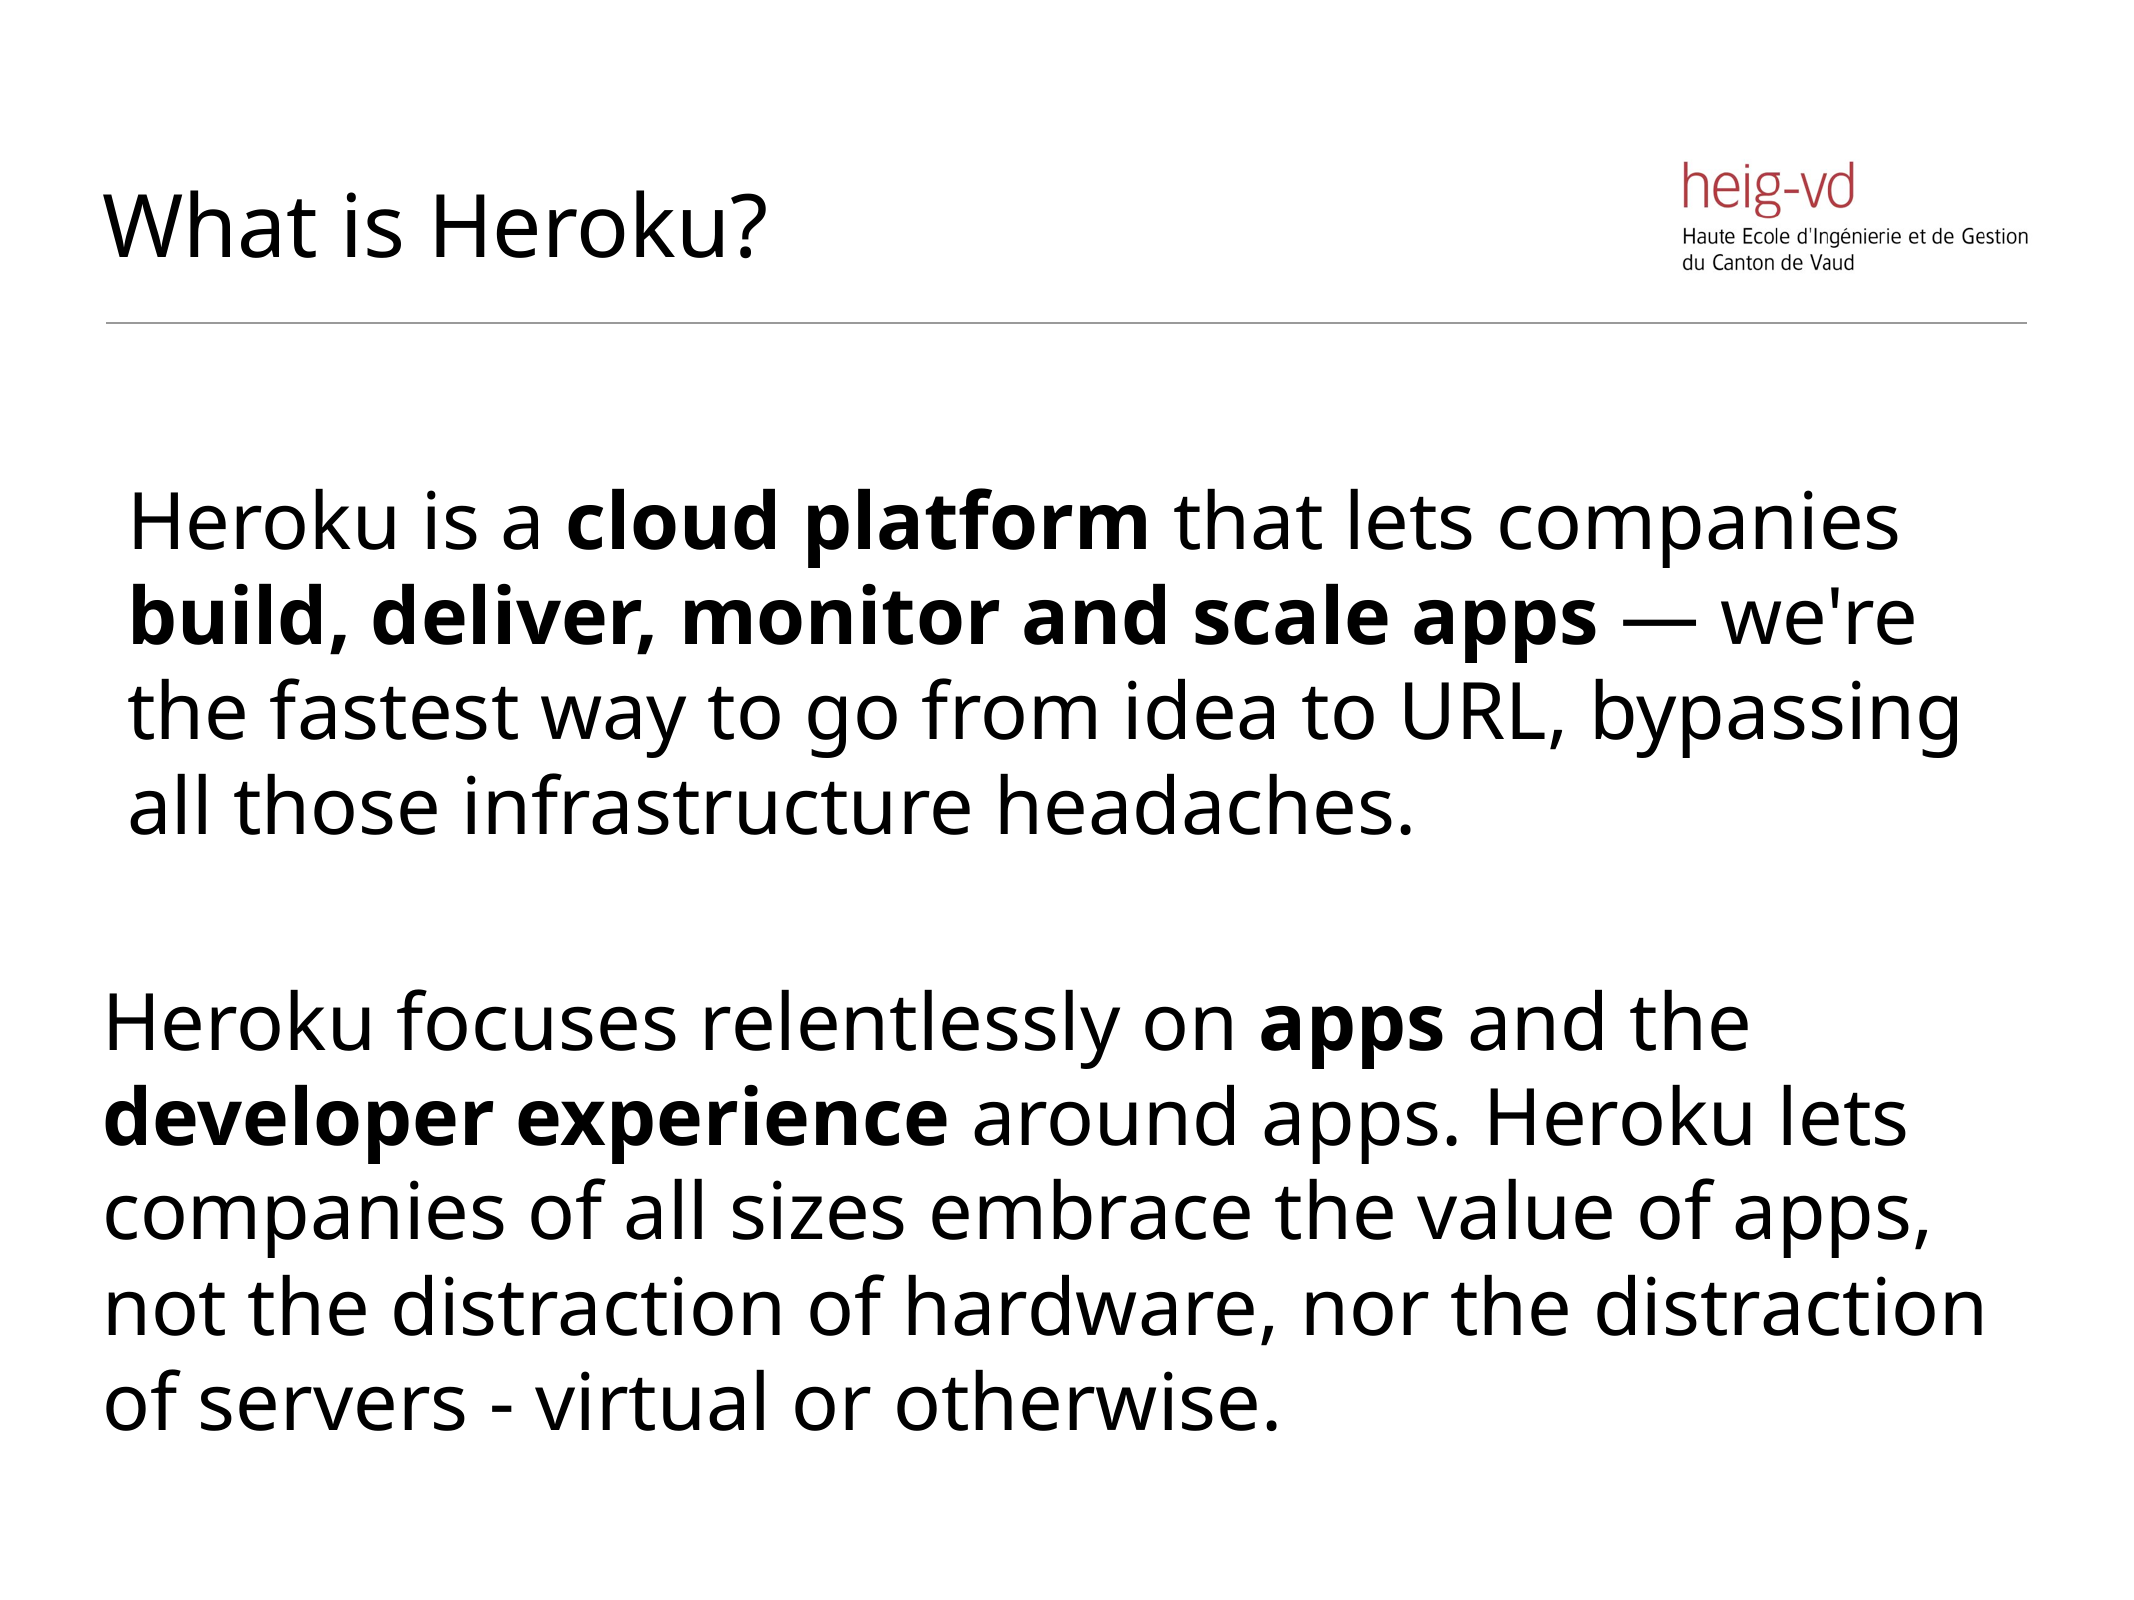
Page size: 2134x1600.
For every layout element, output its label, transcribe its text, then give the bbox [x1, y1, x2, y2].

text_box Heroku focuses relentlessly on apps and the developer experience around apps. Heroku lets companies of all sizes embrace the value of apps, not the distraction of hardware, nor the distraction of servers - virtual or otherwise. [93, 962, 2040, 1455]
text_box Heroku is a cloud platform that lets companies build, deliver, monitor and scale apps — we're the fastest way to go from idea to URL, bypassing all those infrastructure headaches. [118, 461, 2015, 859]
title What is Heroku? [93, 54, 2040, 284]
